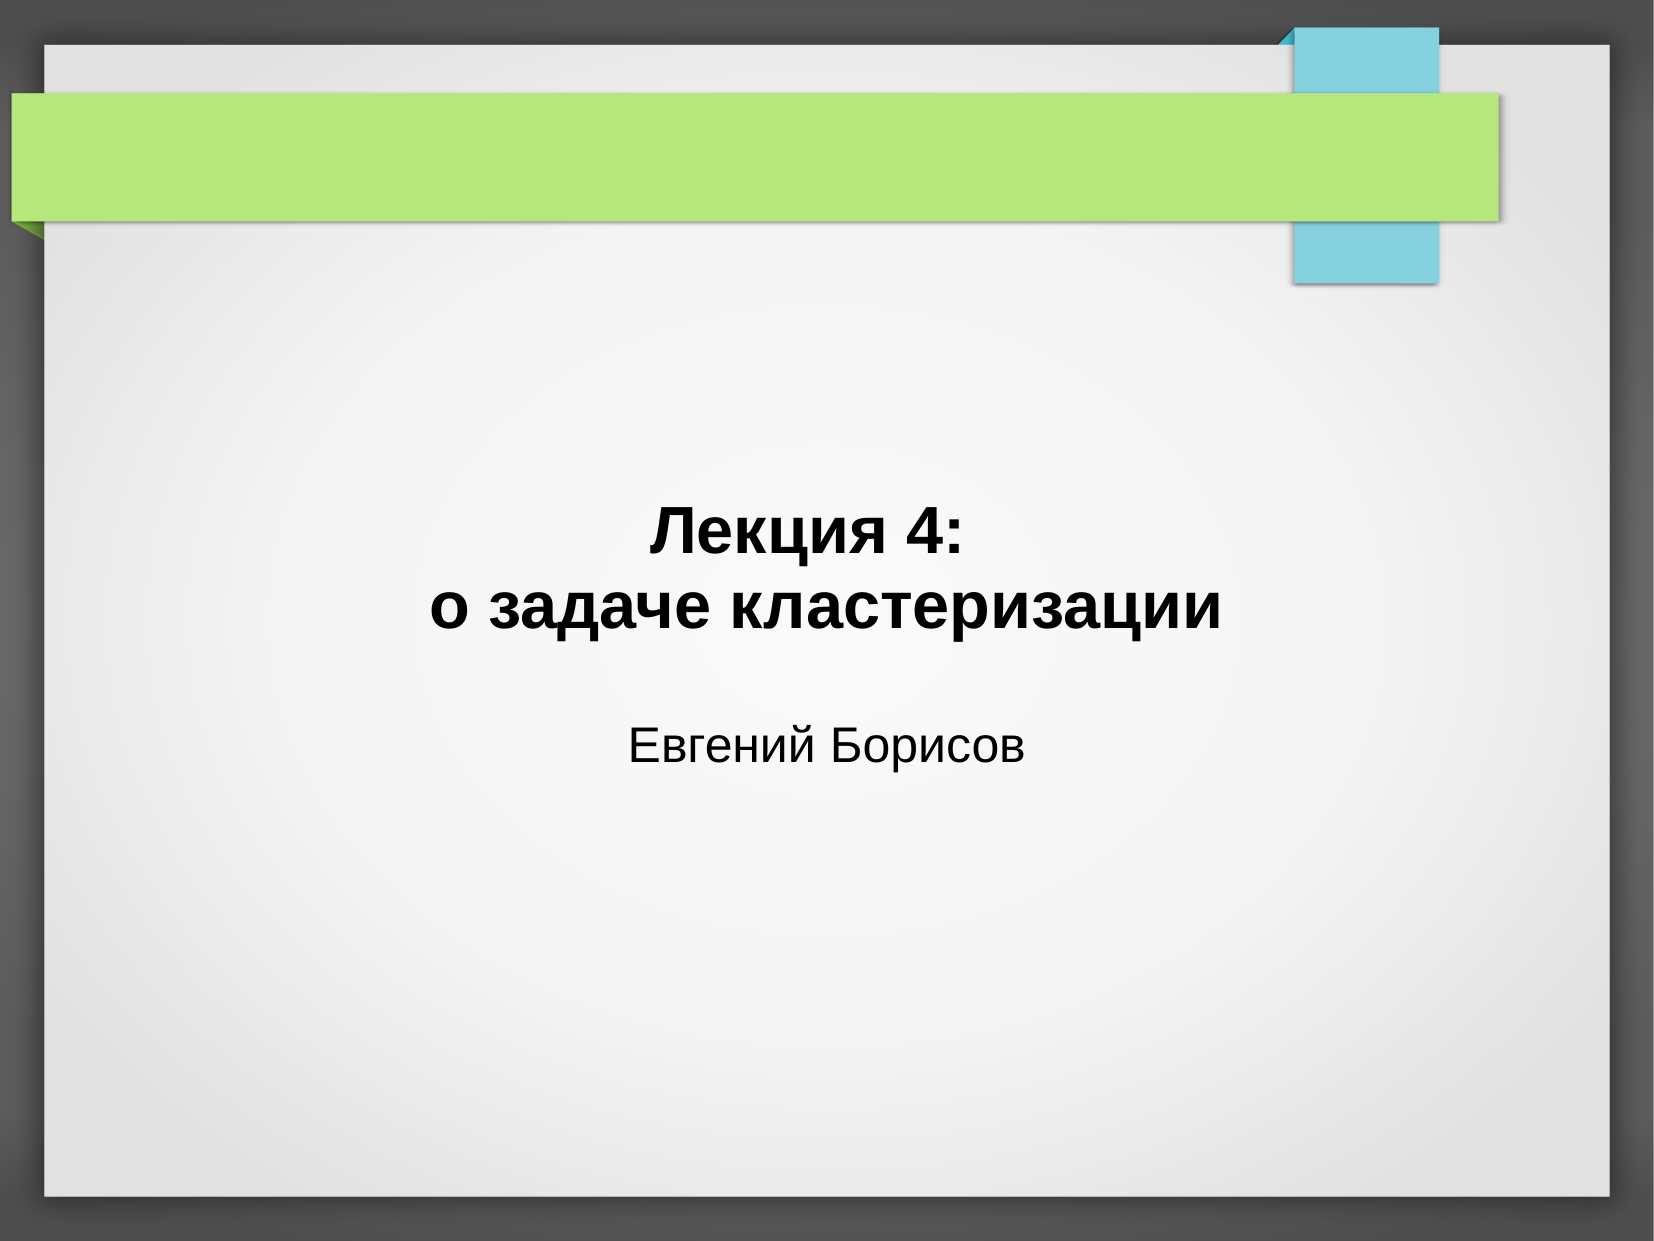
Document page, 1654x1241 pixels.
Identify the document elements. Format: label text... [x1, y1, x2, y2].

subtitle Лекция 4: о задаче кластеризации Евгений Борисов [82, 290, 1571, 1010]
picture [0, 0, 1654, 1241]
